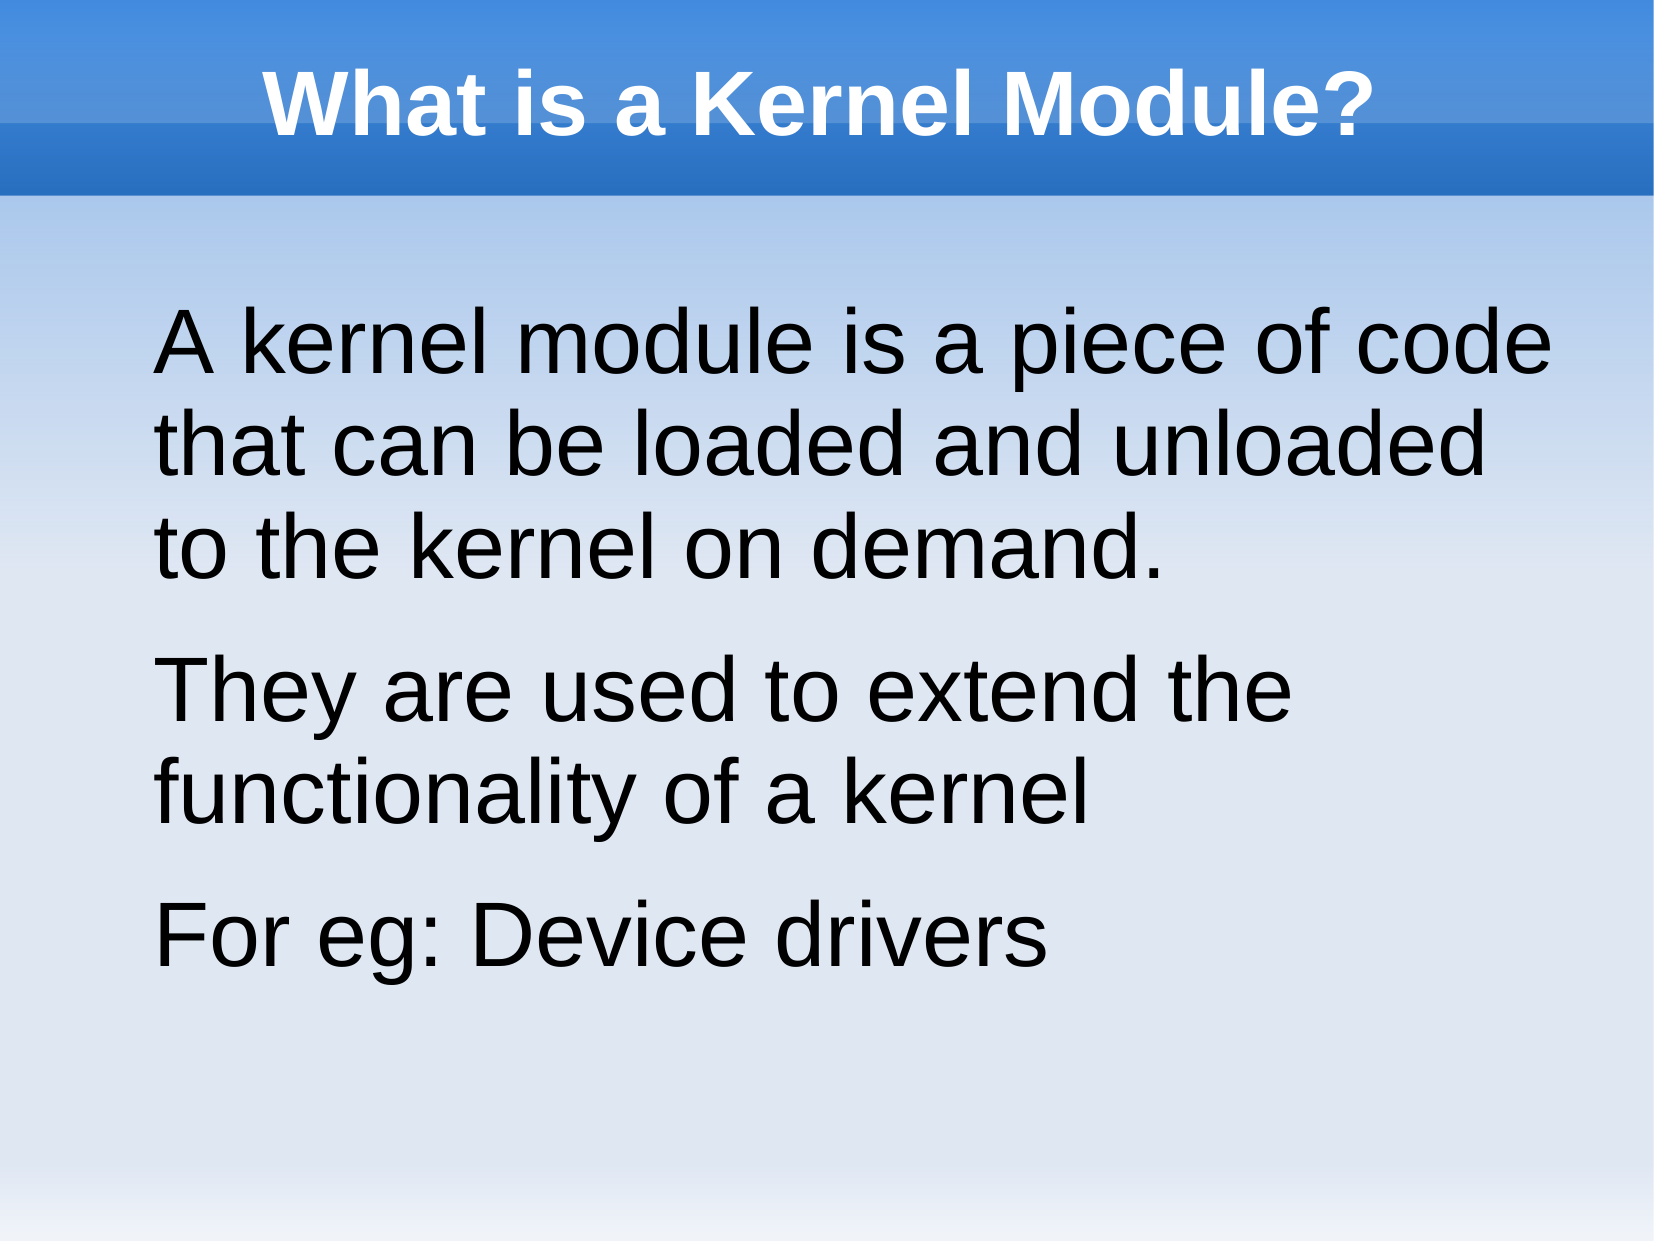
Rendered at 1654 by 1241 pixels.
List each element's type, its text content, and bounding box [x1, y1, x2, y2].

list A kernel module is a piece of code that can be loaded and unloaded to the kernel on demand. They are used to extend the functionality of a kernel For eg: Device drivers [82, 290, 1571, 1094]
title What is a Kernel Module? [76, 7, 1565, 200]
picture [0, 0, 1654, 1241]
